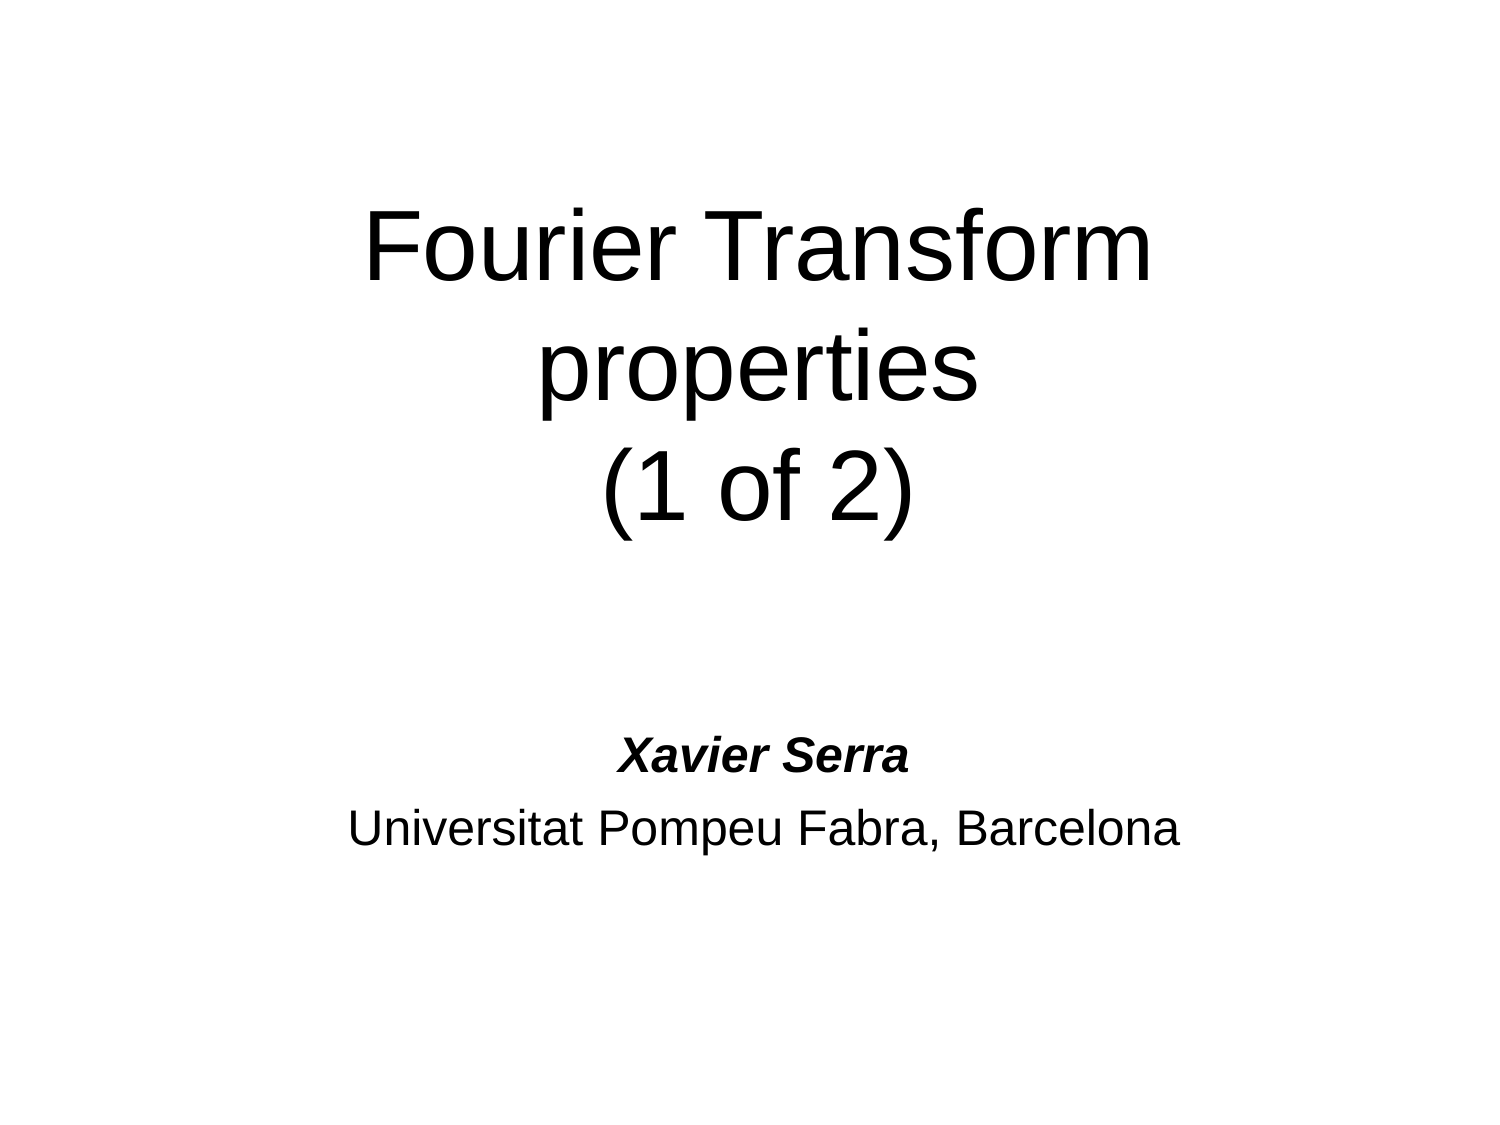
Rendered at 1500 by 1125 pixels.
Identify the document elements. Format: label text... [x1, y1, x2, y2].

title Fourier Transform properties (1 of 2) [75, 90, 1406, 631]
text_box Xavier Serra Universitat Pompeu Fabra, Barcelona [307, 719, 1221, 963]
